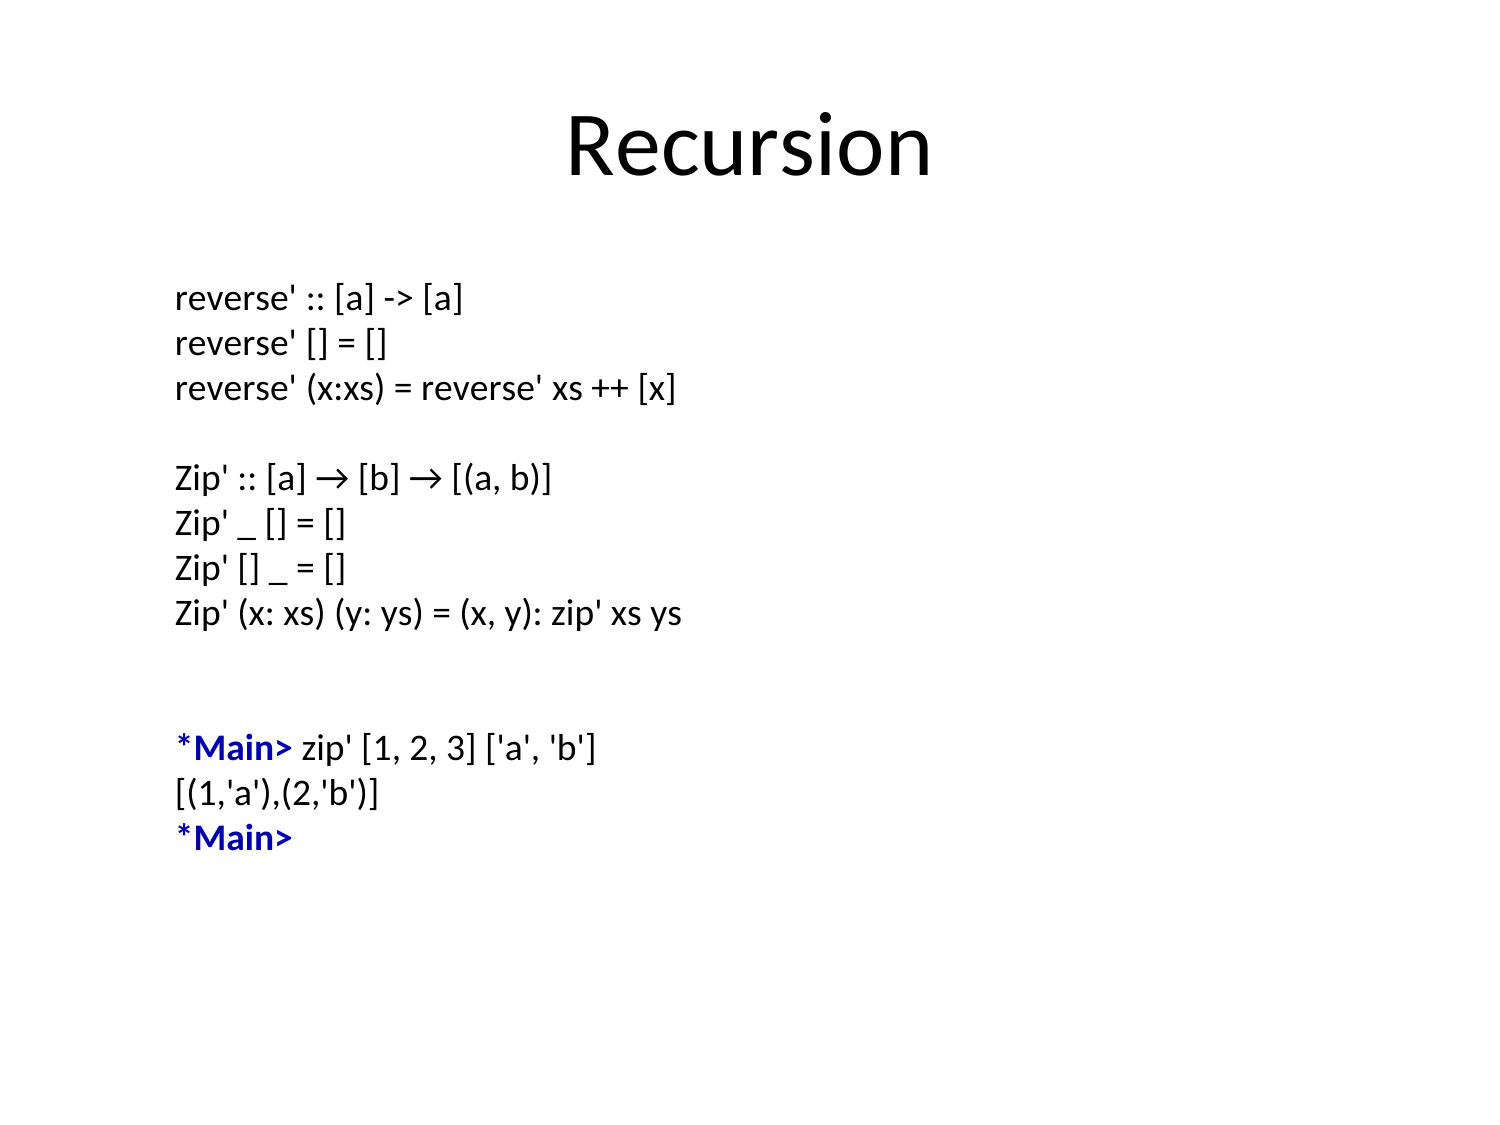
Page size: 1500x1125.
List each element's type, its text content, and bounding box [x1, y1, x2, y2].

text_box Recursion [75, 45, 1426, 233]
text_box reverse' :: [a] -> [a] reverse' [] = [] reverse' (x:xs) = reverse' xs ++ [x] Zip' :: [a] → [b] → [(a, b)] Zip' _ [] = [] Zip' [] _ = [] Zip' (x: xs) (y: ys) = (x, y): zip' xs ys *Main> zip' [1, 2, 3] ['a', 'b'] [(1,'a'),(2,'b')] *Main> [160, 265, 709, 957]
